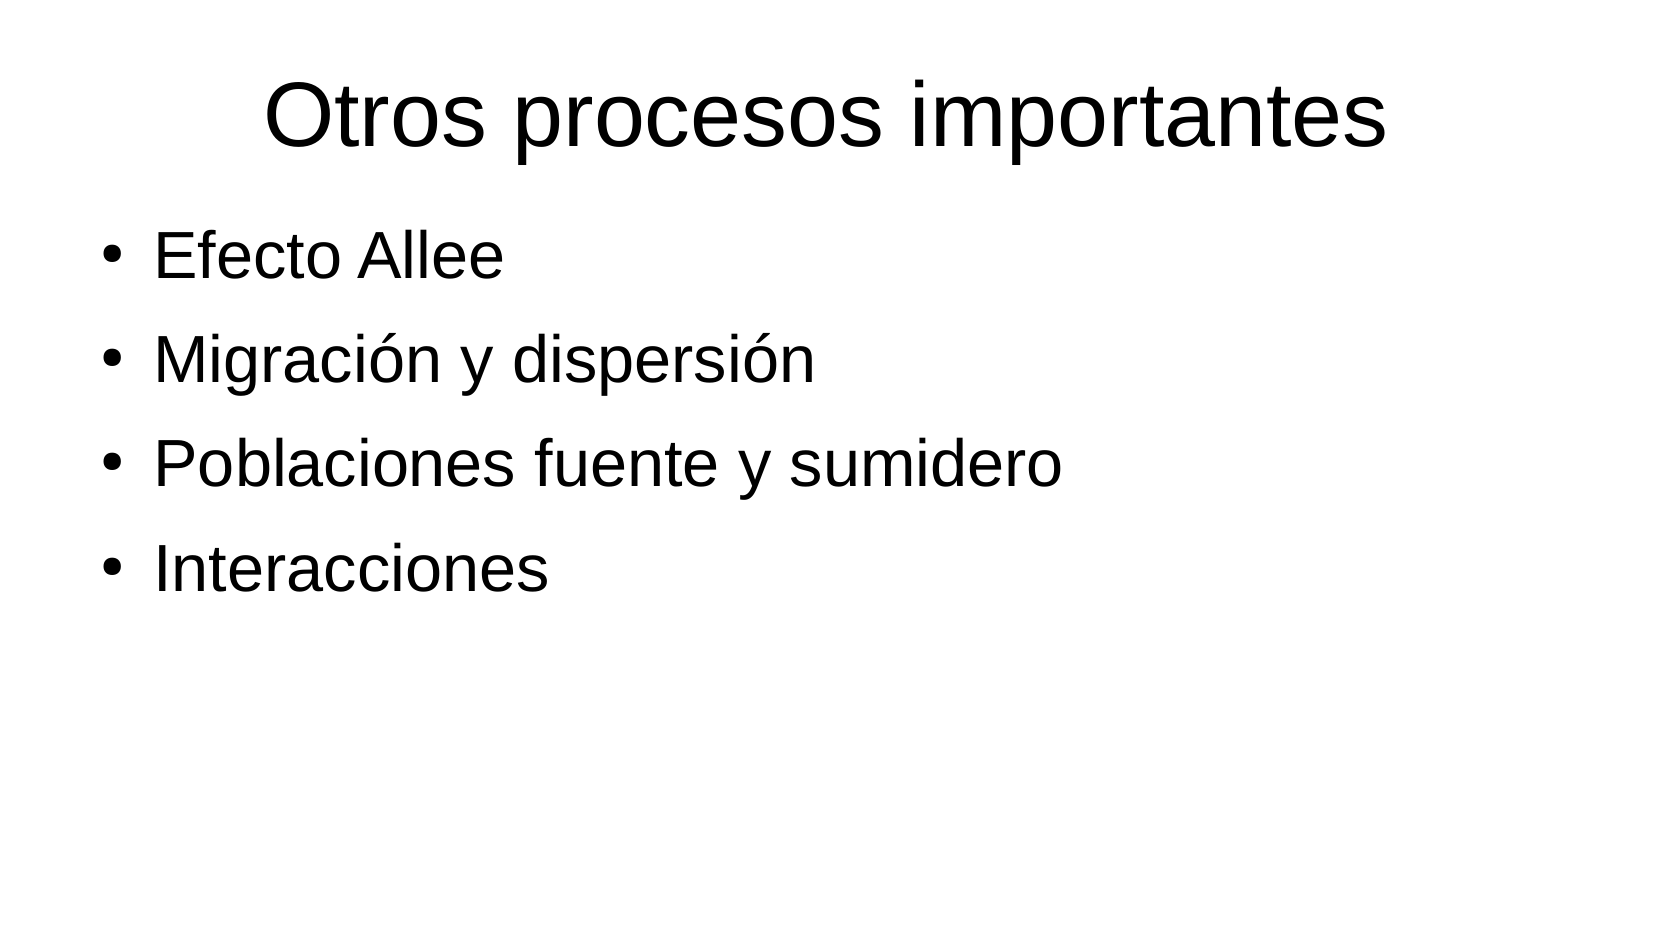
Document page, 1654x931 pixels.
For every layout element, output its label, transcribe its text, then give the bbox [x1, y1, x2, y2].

title Otros procesos importantes [82, 37, 1571, 193]
list Efecto Allee Migración y dispersión Poblaciones fuente y sumidero Interacciones [82, 217, 1571, 758]
